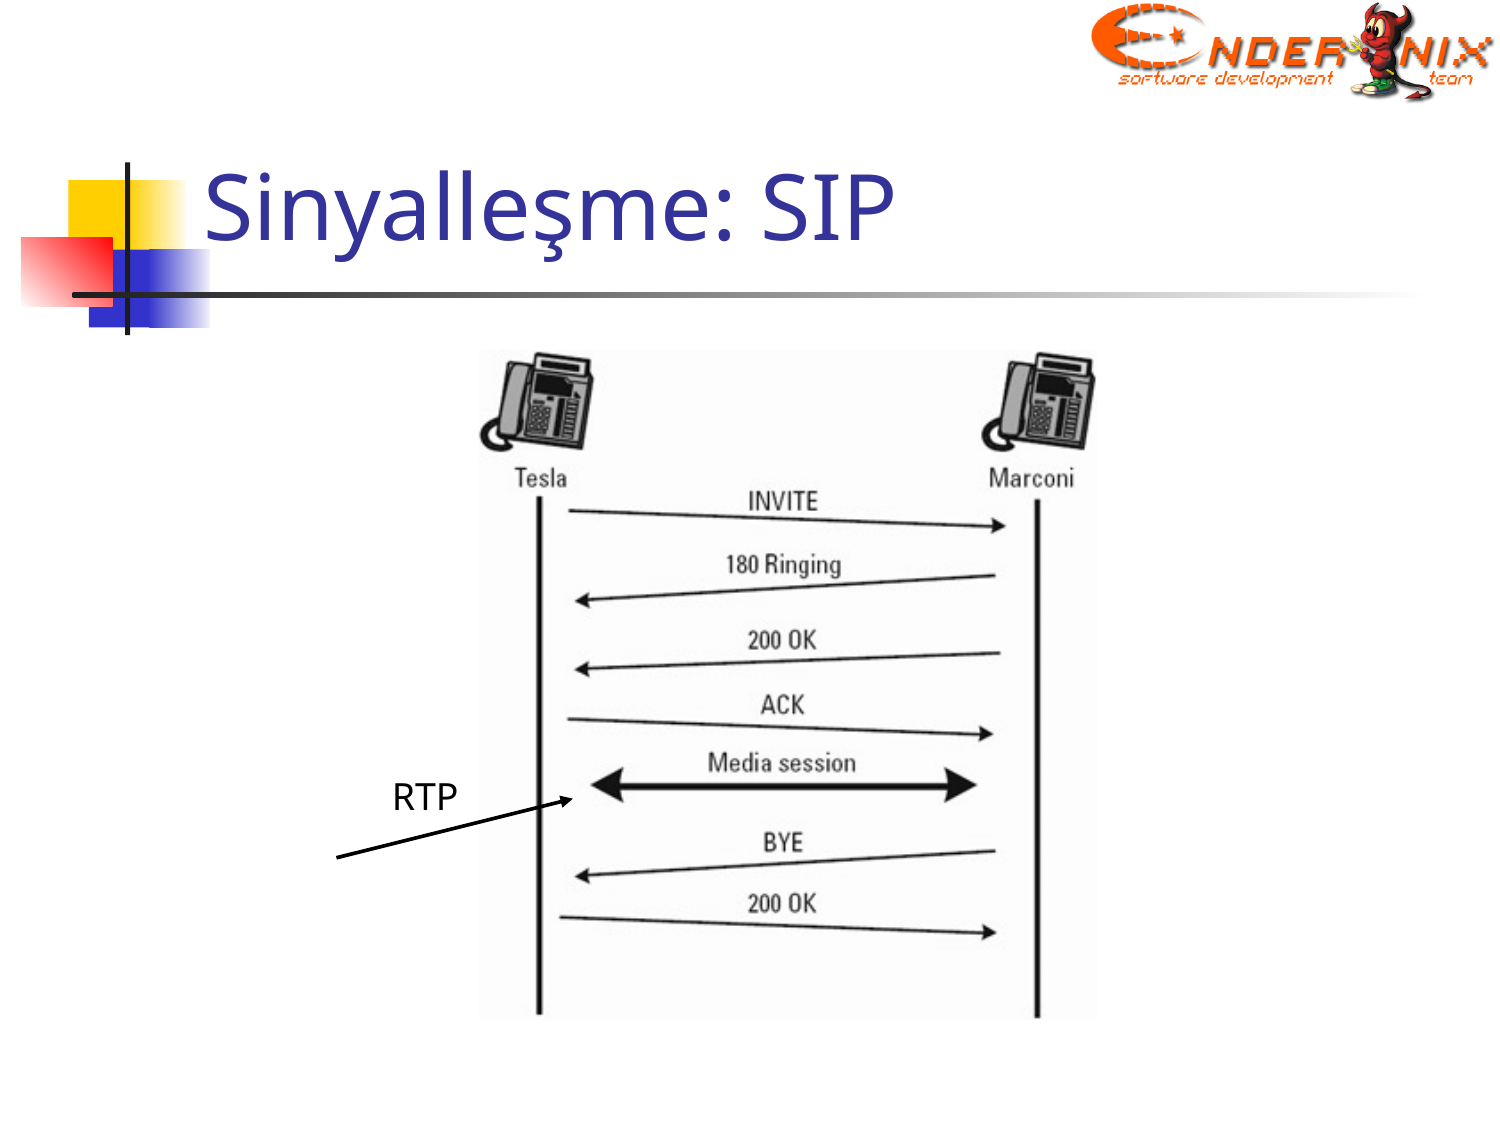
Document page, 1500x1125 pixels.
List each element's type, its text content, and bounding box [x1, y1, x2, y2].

title Sinyalleşme: SIP [188, 35, 1468, 276]
picture [1069, 0, 1500, 105]
picture [467, 340, 1110, 1024]
text_box RTP [360, 763, 491, 830]
